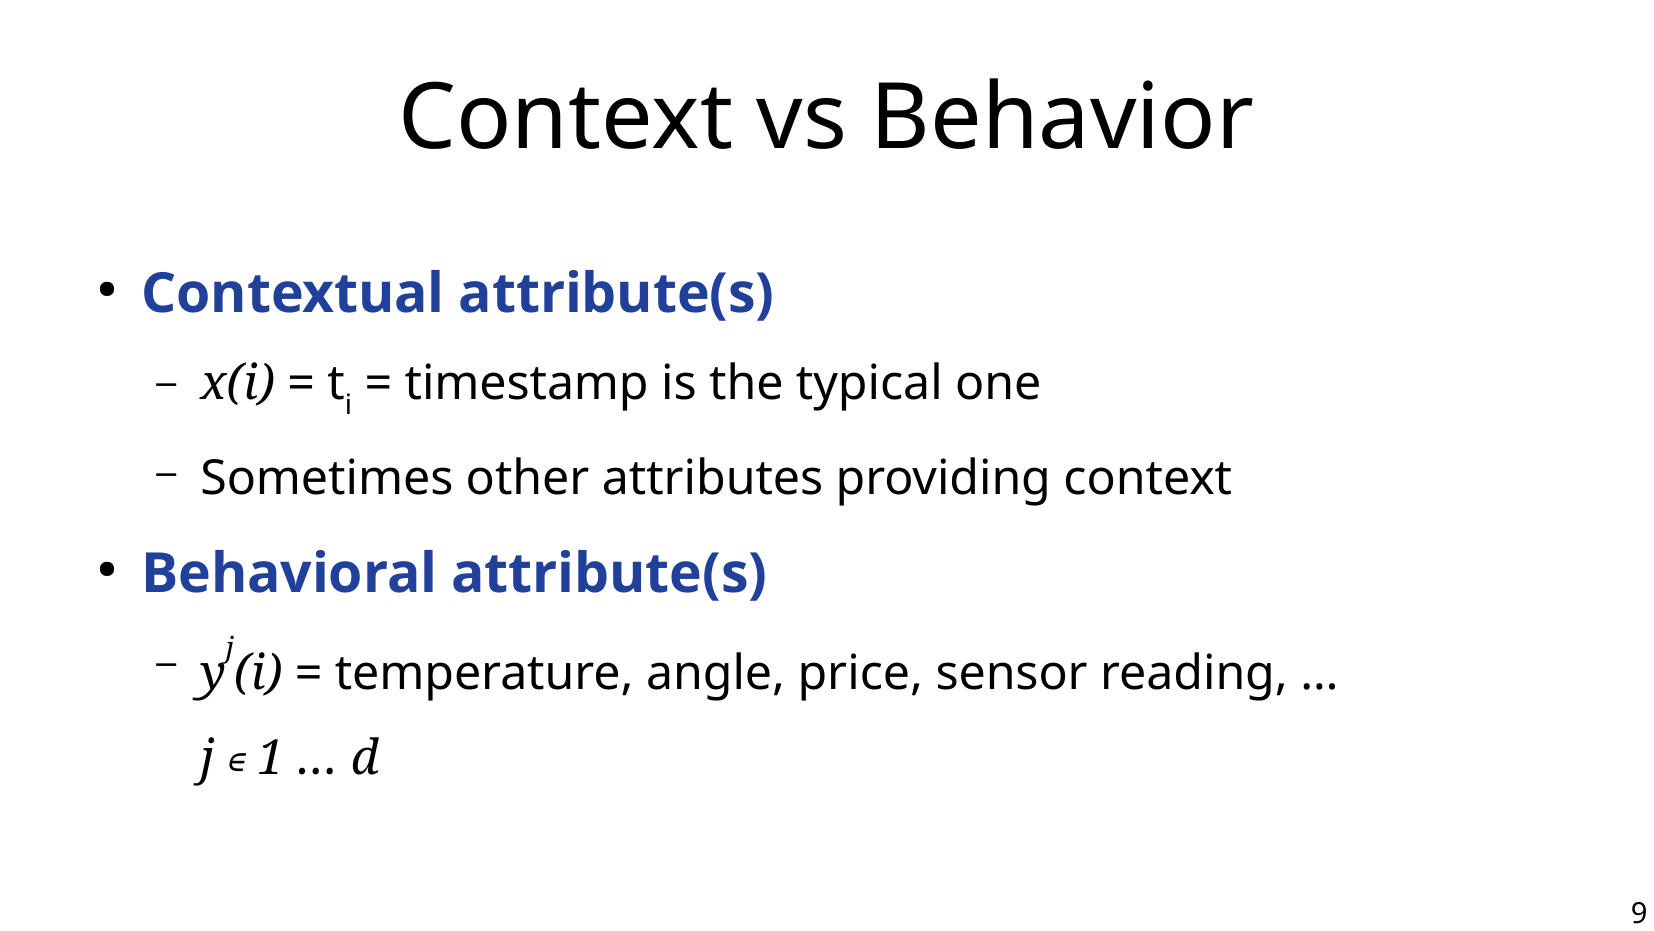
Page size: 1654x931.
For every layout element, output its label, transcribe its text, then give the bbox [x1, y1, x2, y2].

list Contextual attribute(s) x(i) = ti = timestamp is the typical one Sometimes other attributes providing context Behavioral attribute(s) yj(i) = temperature, angle, price, sensor reading, … j ∊ 1 … d [82, 253, 1571, 793]
title Context vs Behavior [82, 1, 1571, 226]
